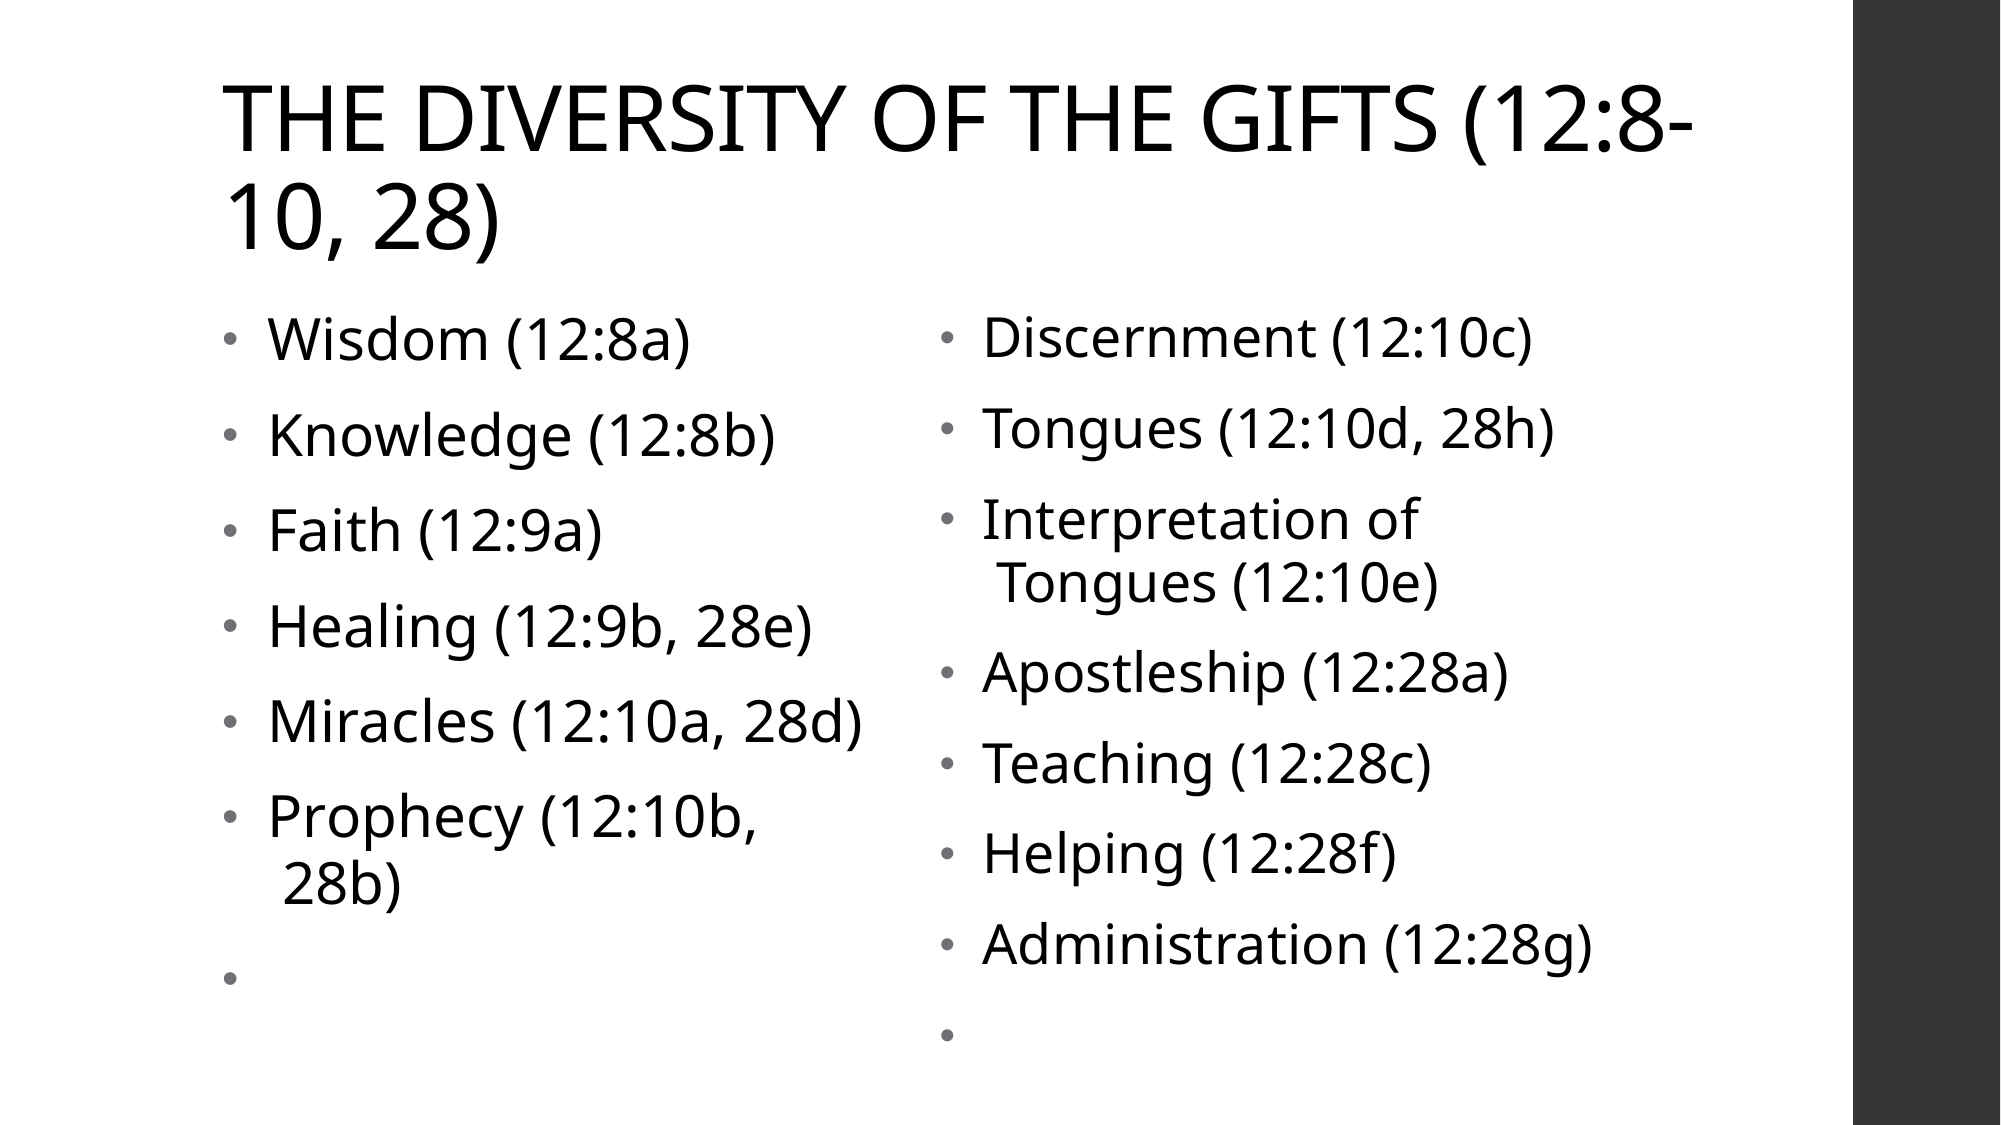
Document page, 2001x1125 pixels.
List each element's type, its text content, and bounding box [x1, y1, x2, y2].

list Wisdom (12:8a) Knowledge (12:8b) Faith (12:9a) Healing (12:9b, 28e) Miracles (12:10a, 28d) Prophecy (12:10b, 28b) [207, 299, 900, 1014]
list Discernment (12:10c) Tongues (12:10d, 28h) Interpretation of Tongues (12:10e) Apostleship (12:28a) Teaching (12:28c) Helping (12:28f) Administration (12:28g) [924, 299, 1617, 1014]
title THE DIVERSITY OF THE GIFTS (12:8-10, 28) [206, 60, 1797, 278]
